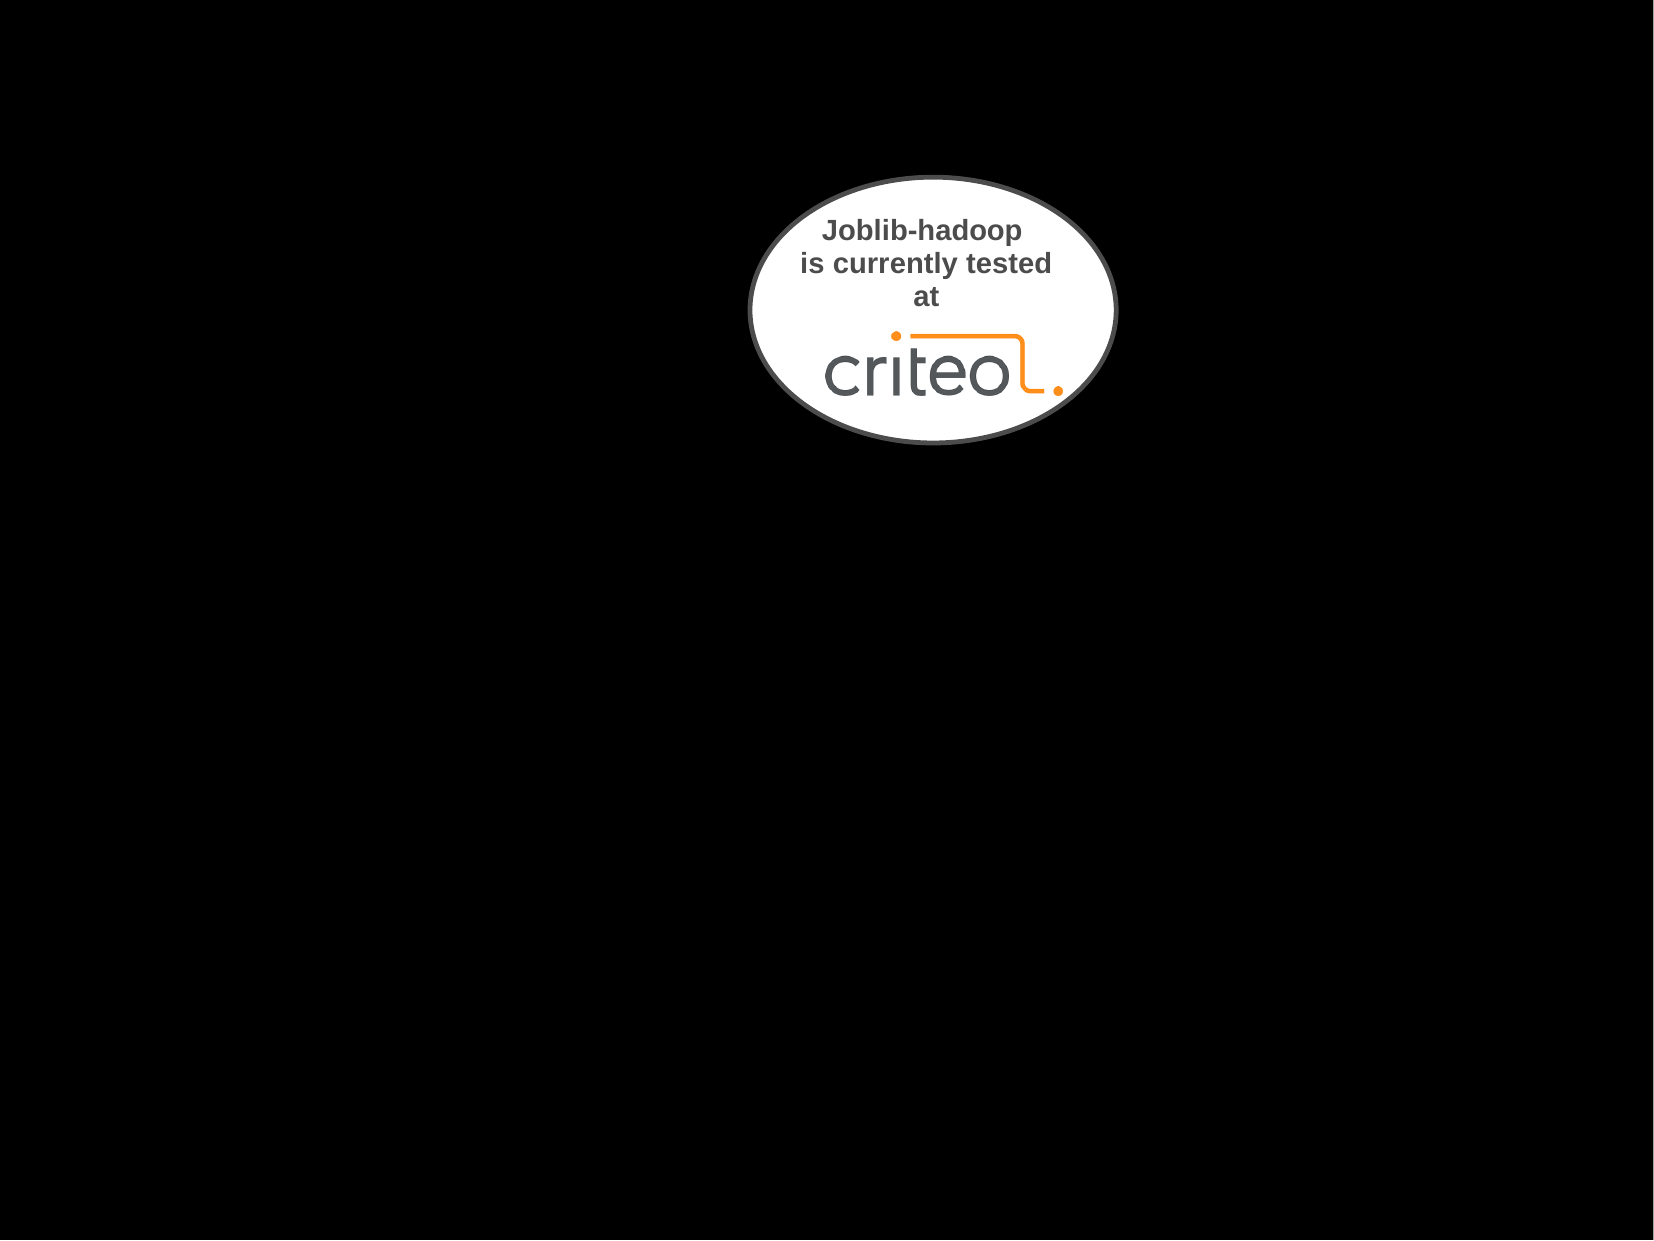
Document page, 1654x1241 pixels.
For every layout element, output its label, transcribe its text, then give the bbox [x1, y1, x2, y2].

text_box [819, 177, 1047, 206]
text_box [750, 220, 1117, 443]
text_box Joblib-hadoop is currently tested at [785, 206, 1068, 320]
picture [825, 331, 1063, 396]
